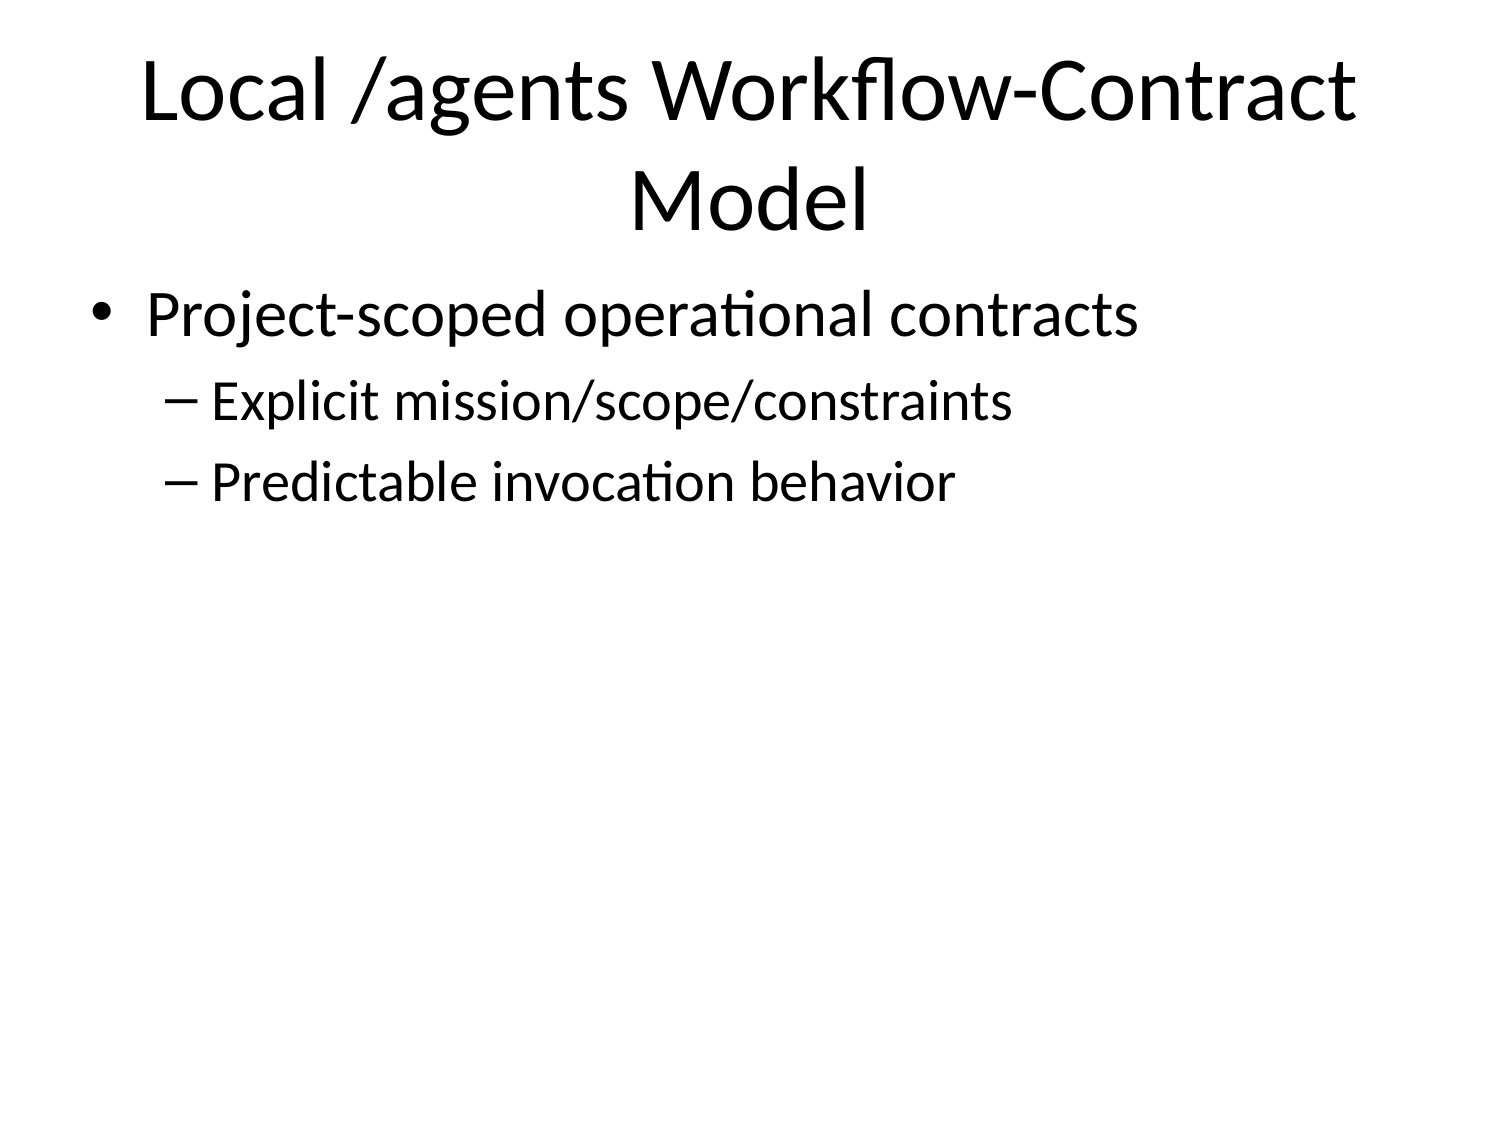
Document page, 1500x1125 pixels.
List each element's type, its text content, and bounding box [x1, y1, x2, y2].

title Local /agents Workflow-Contract Model [75, 45, 1425, 233]
list Project-scoped operational contracts Explicit mission/scope/constraints Predictable invocation behavior [75, 262, 1425, 1005]
